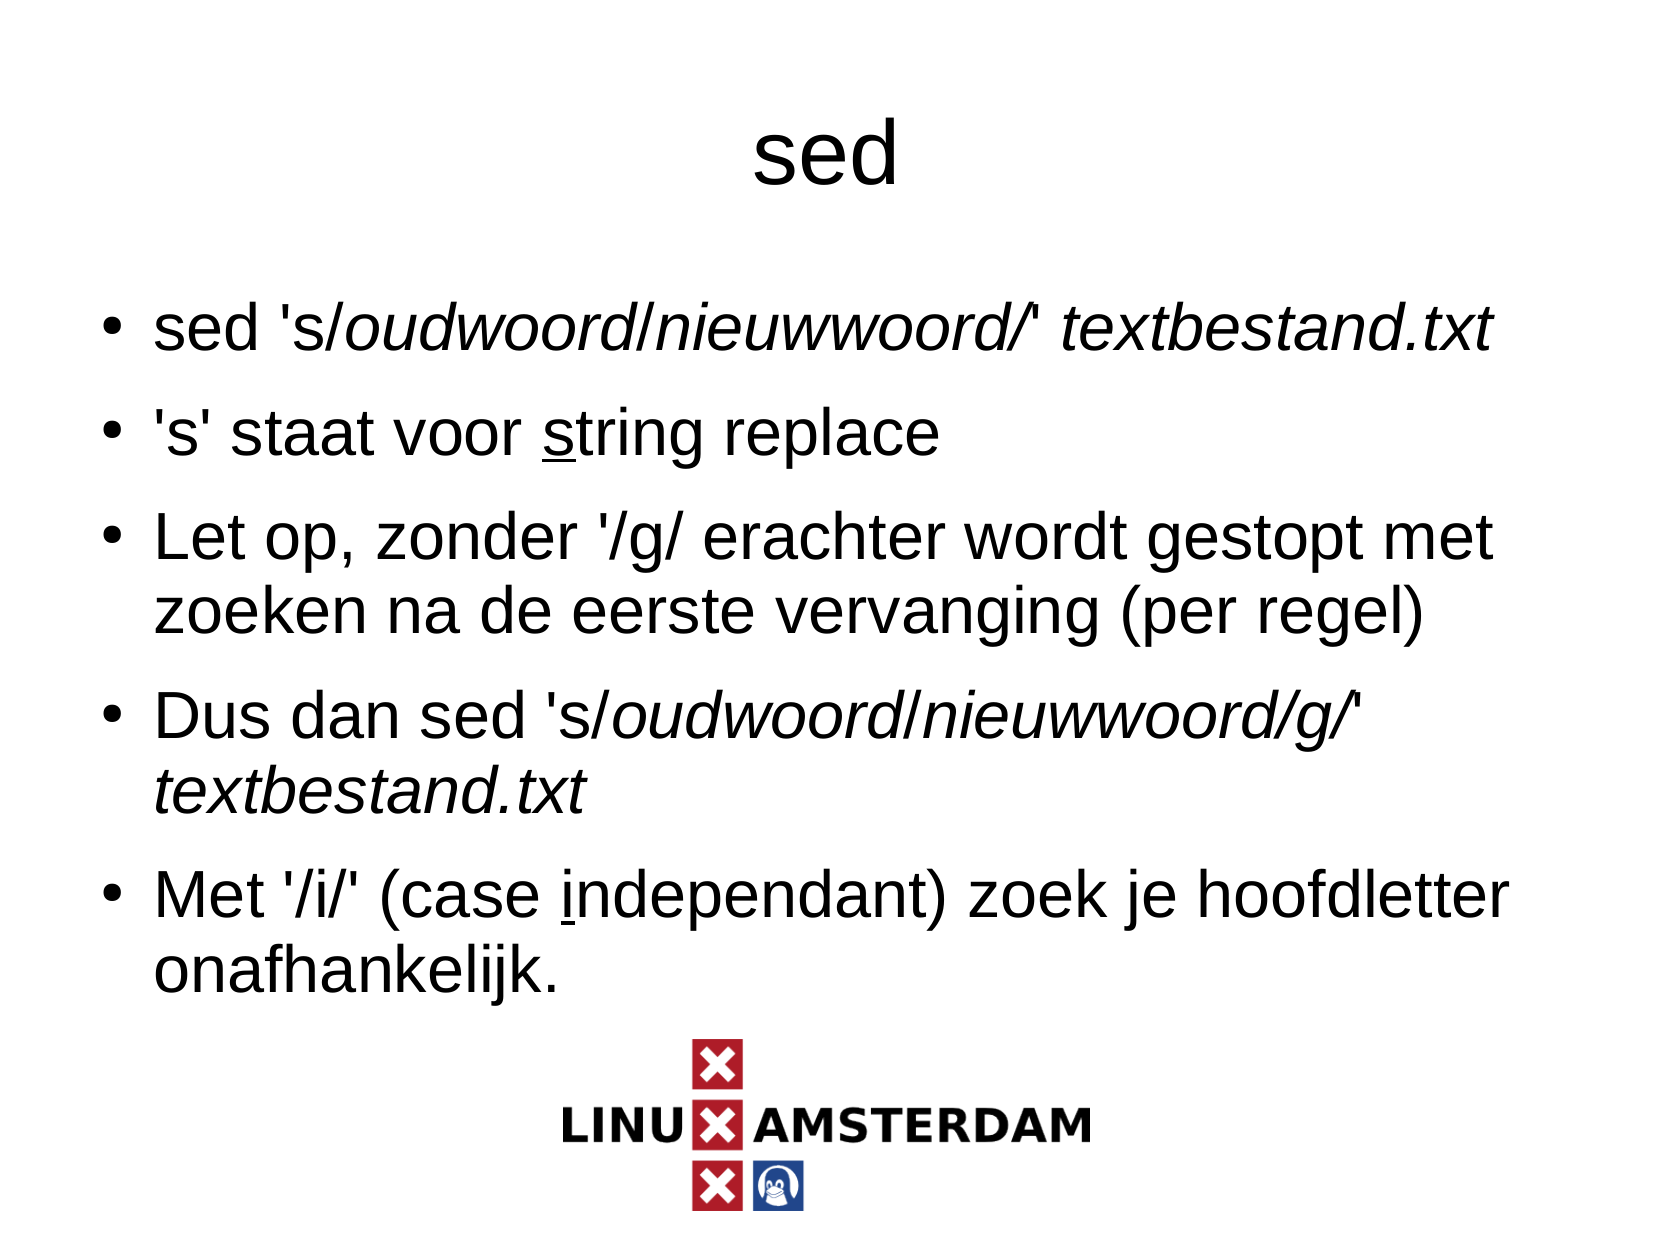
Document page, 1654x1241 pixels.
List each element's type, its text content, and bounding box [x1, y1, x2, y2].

list sed 's/oudwoord/nieuwwoord/' textbestand.txt 's' staat voor string replace Let op, zonder '/g/ erachter wordt gestopt met zoeken na de eerste vervanging (per regel) Dus dan sed 's/oudwoord/nieuwwoord/g/' textbestand.txt Met '/i/' (case independant) zoek je hoofdletter onafhankelijk. [82, 290, 1571, 1010]
picture [563, 1039, 1090, 1211]
title sed [82, 49, 1571, 257]
